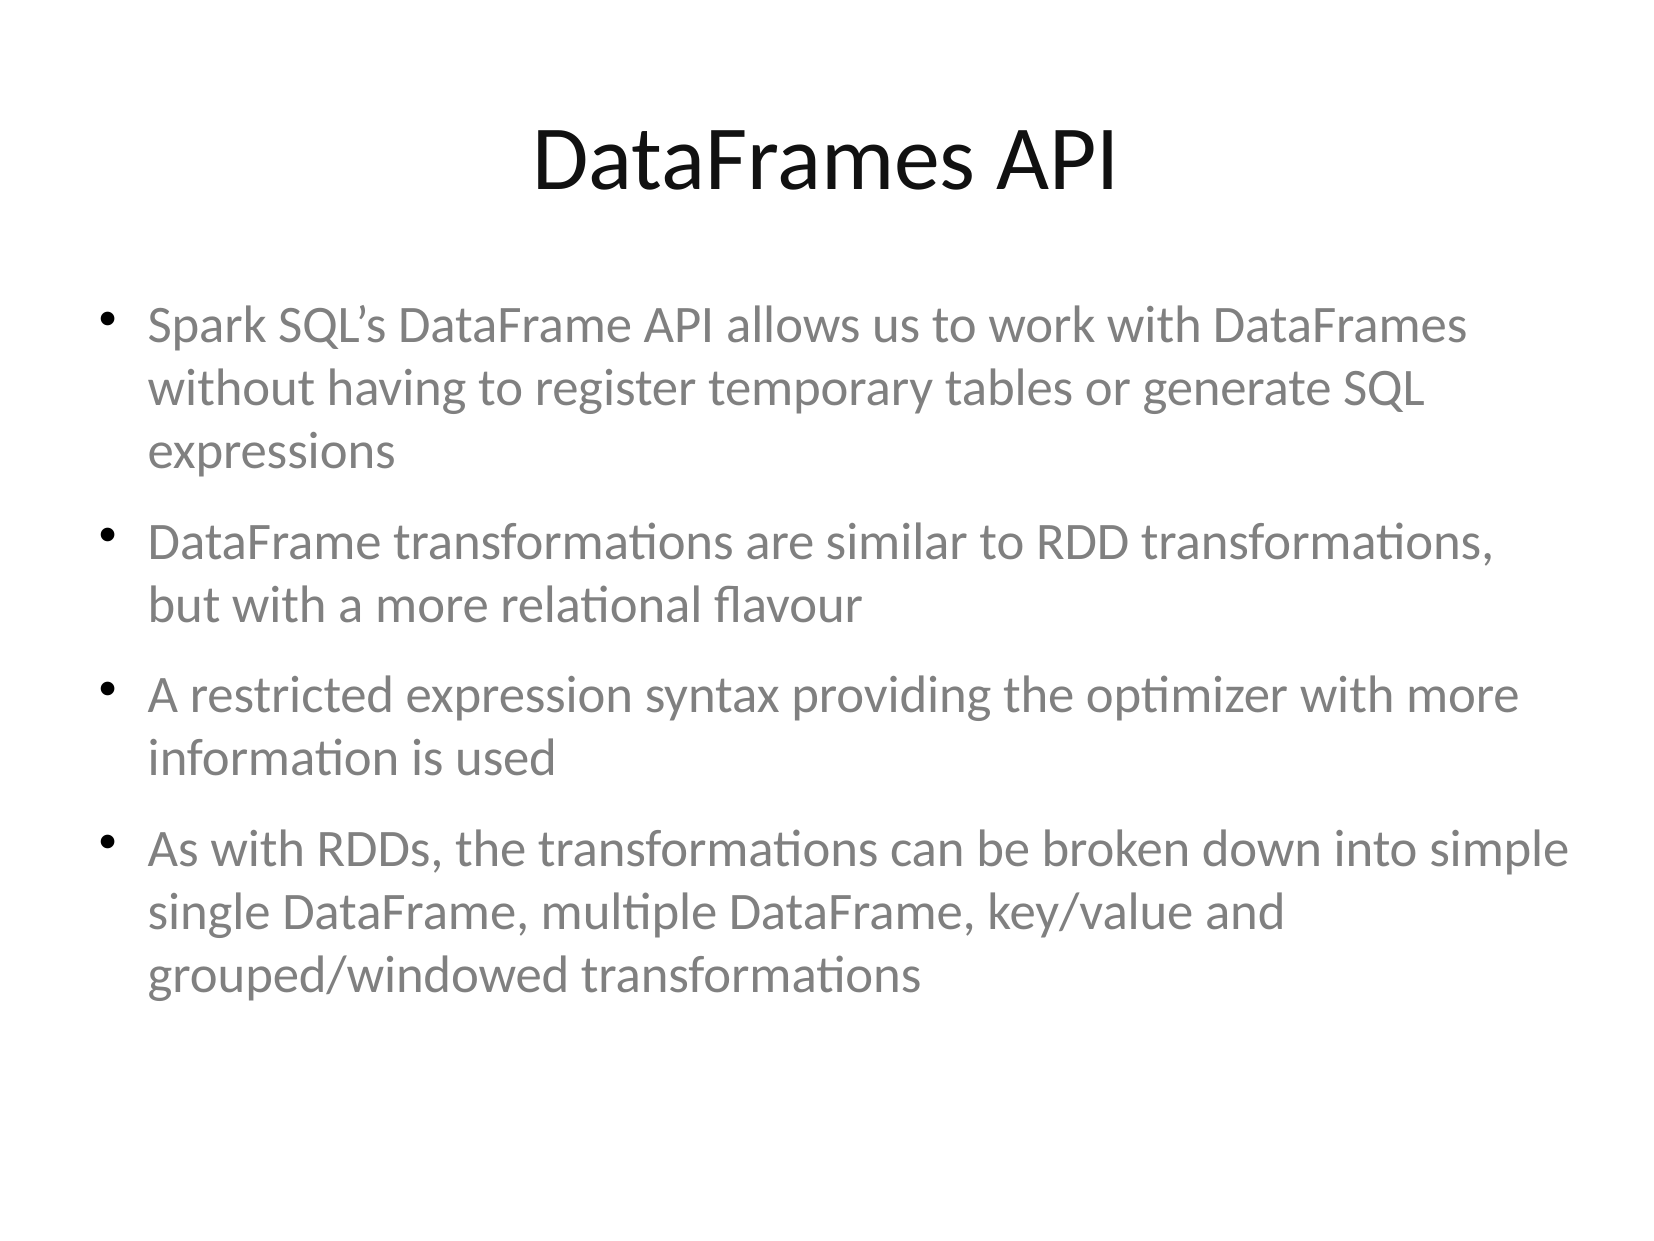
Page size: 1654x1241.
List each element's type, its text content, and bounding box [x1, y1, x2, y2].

text_box DataFrames API [82, 49, 1571, 257]
text_box Spark SQL’s DataFrame API allows us to work with DataFrames without having to register temporary tables or generate SQL expressions DataFrame transformations are similar to RDD transformations, but with a more relational flavour A restricted expression syntax providing the optimizer with more information is used As with RDDs, the transformations can be broken down into simple single DataFrame, multiple DataFrame, key/value and grouped/windowed transformations [82, 290, 1571, 1010]
